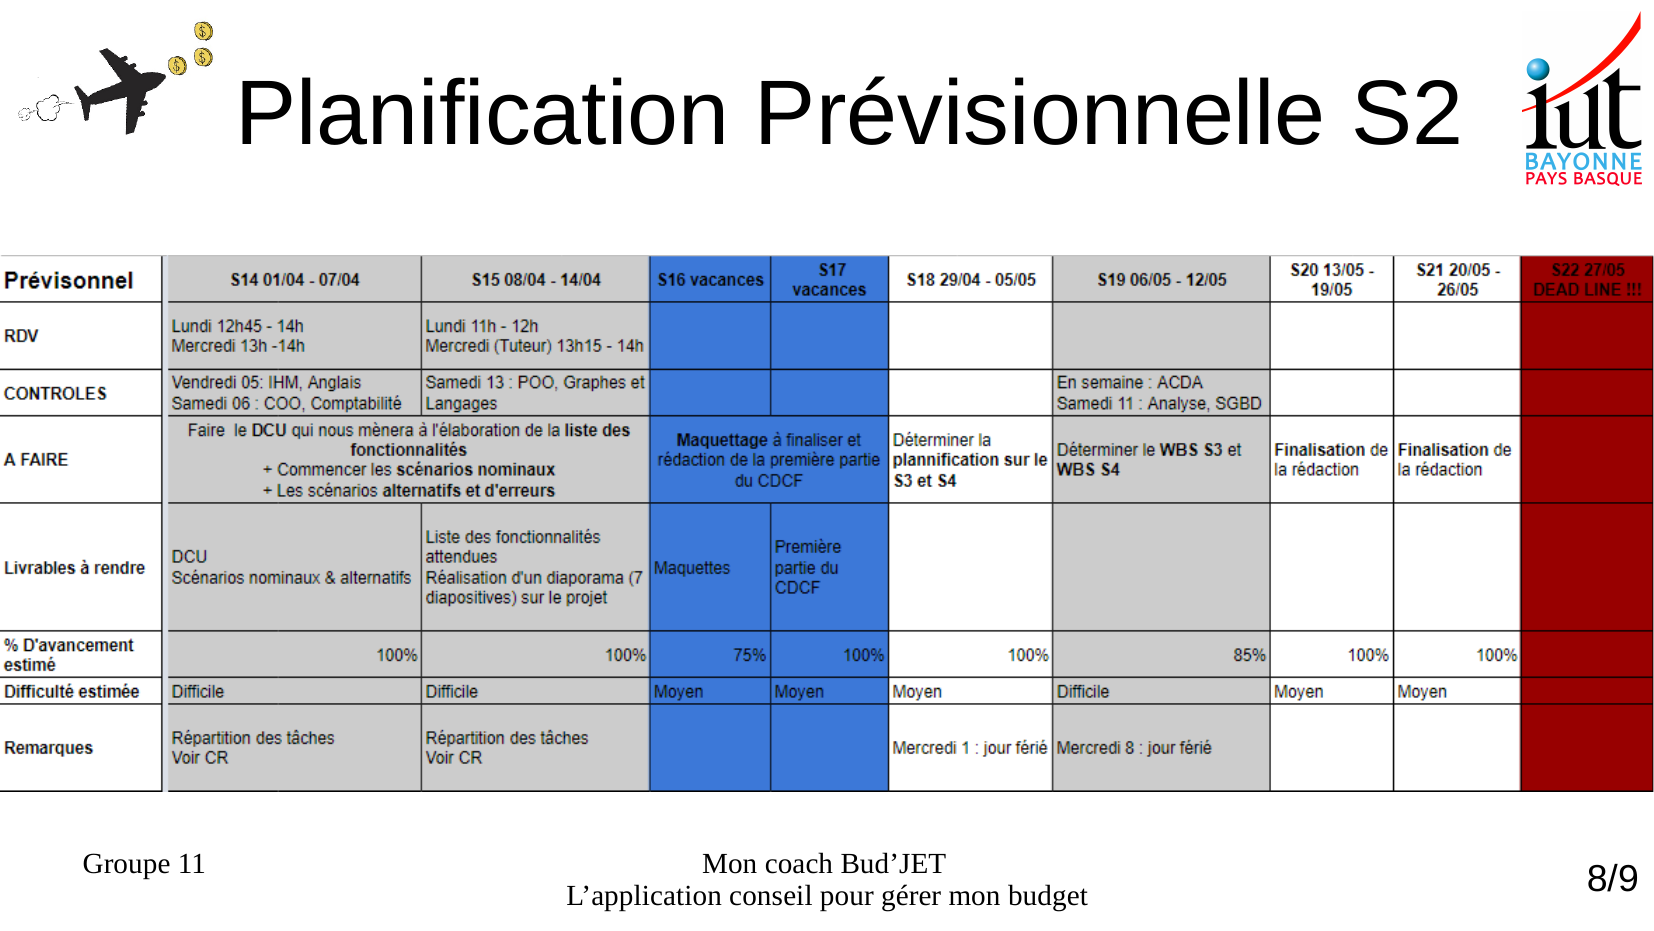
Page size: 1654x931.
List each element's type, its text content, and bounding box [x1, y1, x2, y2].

picture [1522, 11, 1642, 186]
picture [11, 8, 225, 142]
title Planification Prévisionnelle S2 [106, 35, 1595, 191]
picture [0, 255, 1654, 792]
